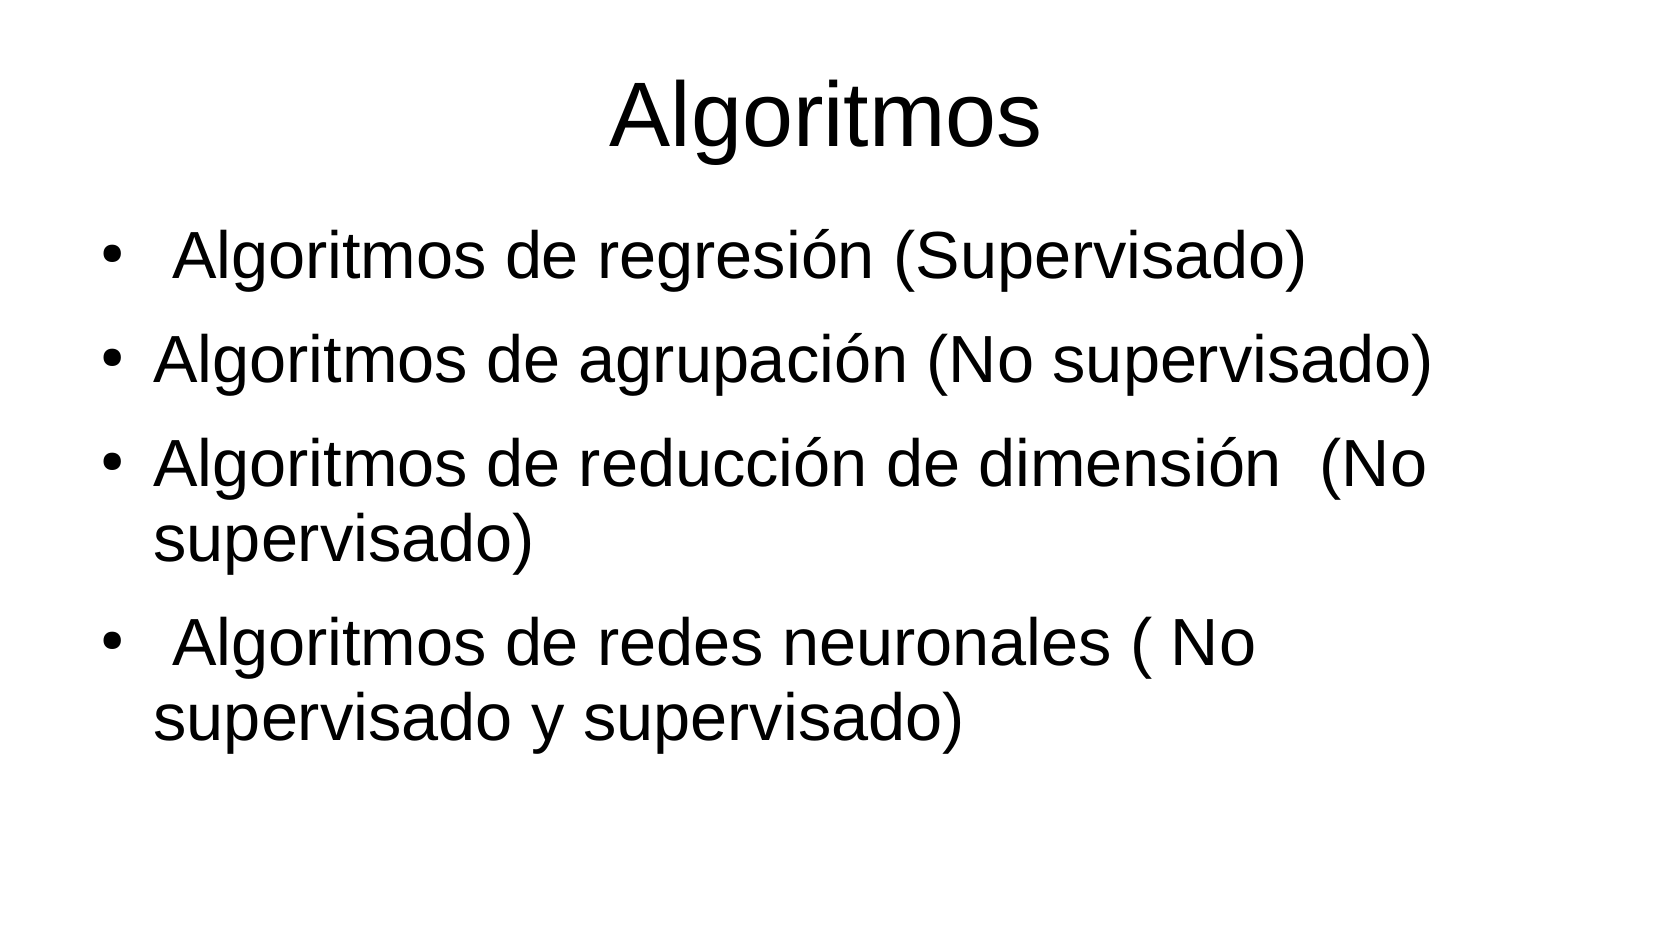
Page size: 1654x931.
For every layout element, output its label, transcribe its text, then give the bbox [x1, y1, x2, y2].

list Algoritmos de regresión (Supervisado) Algoritmos de agrupación (No supervisado) Algoritmos de reducción de dimensión (No supervisado) Algoritmos de redes neuronales ( No supervisado y supervisado) [82, 217, 1571, 758]
title Algoritmos [82, 37, 1571, 193]
